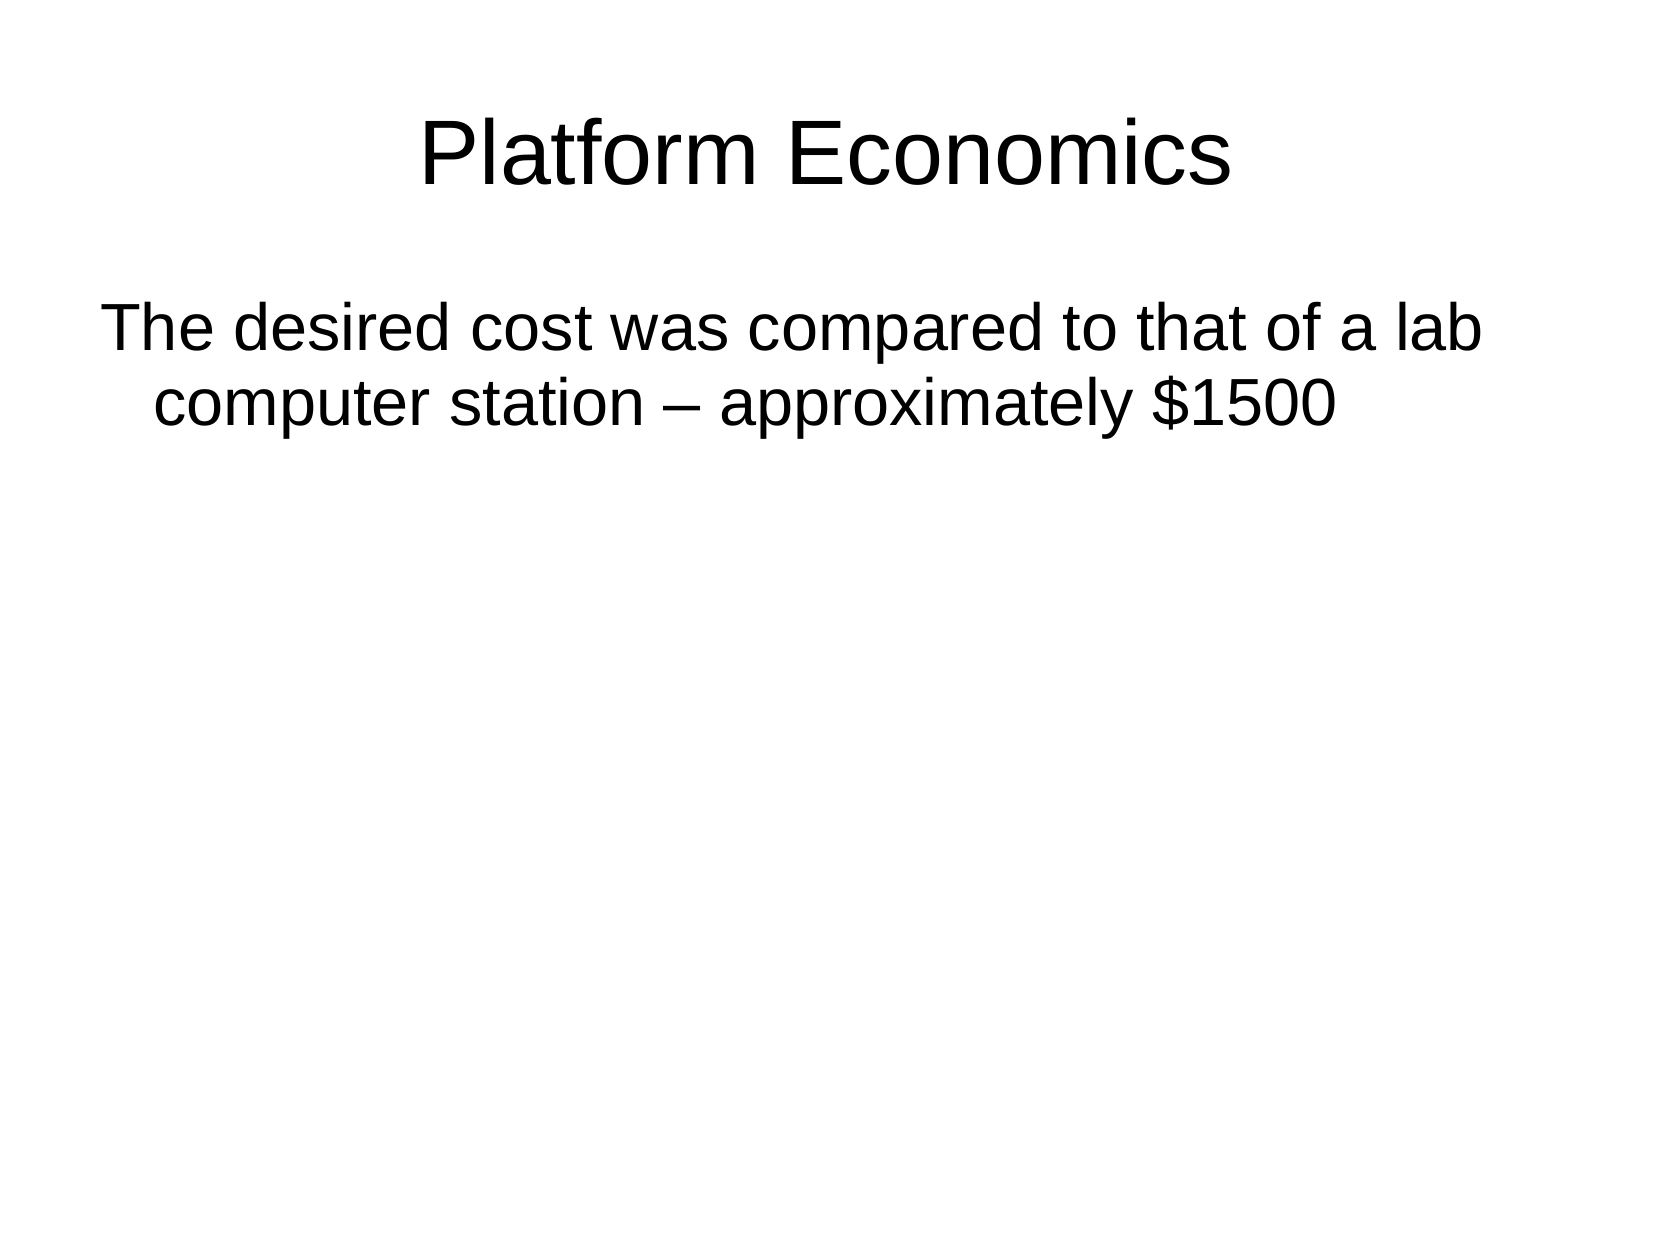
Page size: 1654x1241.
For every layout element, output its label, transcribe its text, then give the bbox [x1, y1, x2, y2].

list The desired cost was compared to that of a lab computer station – approximately $1500 [82, 290, 1571, 1094]
title Platform Economics [82, 56, 1571, 250]
